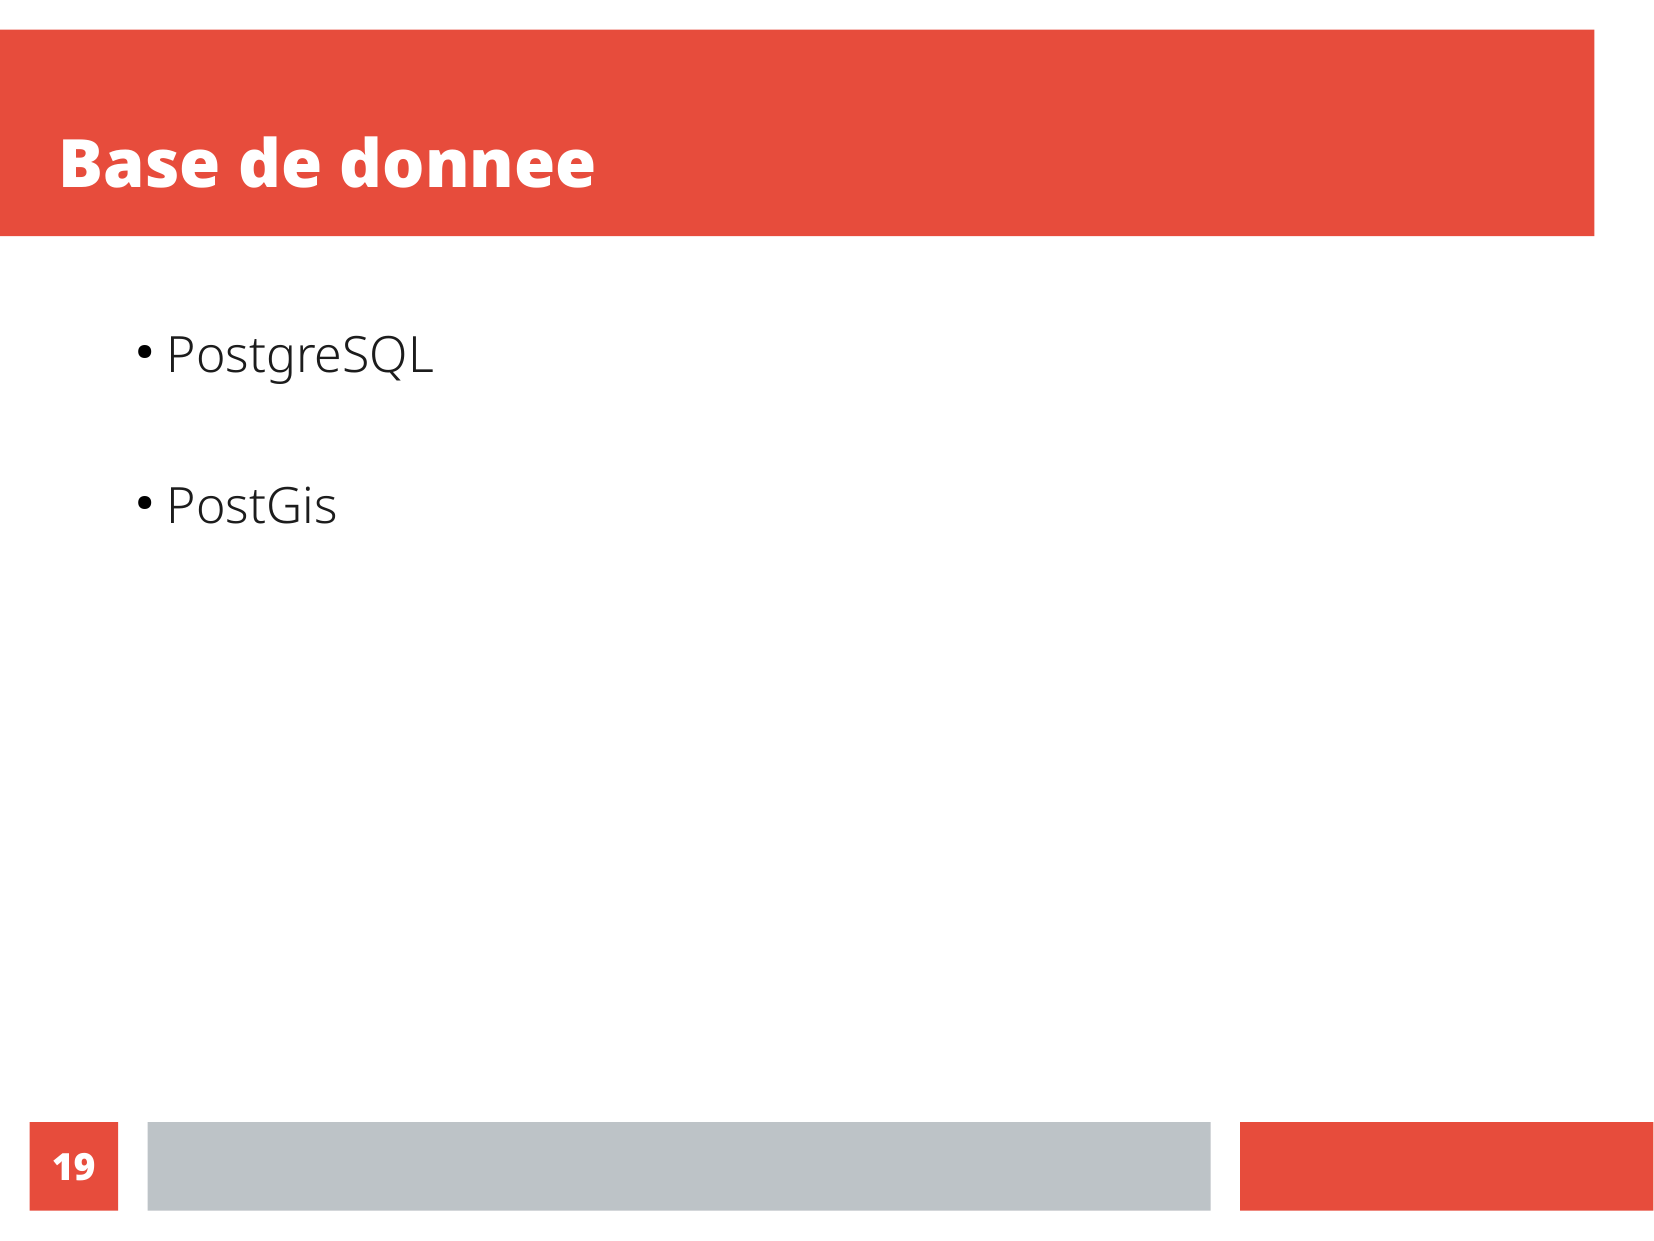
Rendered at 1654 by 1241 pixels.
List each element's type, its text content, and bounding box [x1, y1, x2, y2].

list PostgreSQL PostGis [41, 318, 1548, 1087]
title Base de donnee [59, 59, 1595, 207]
